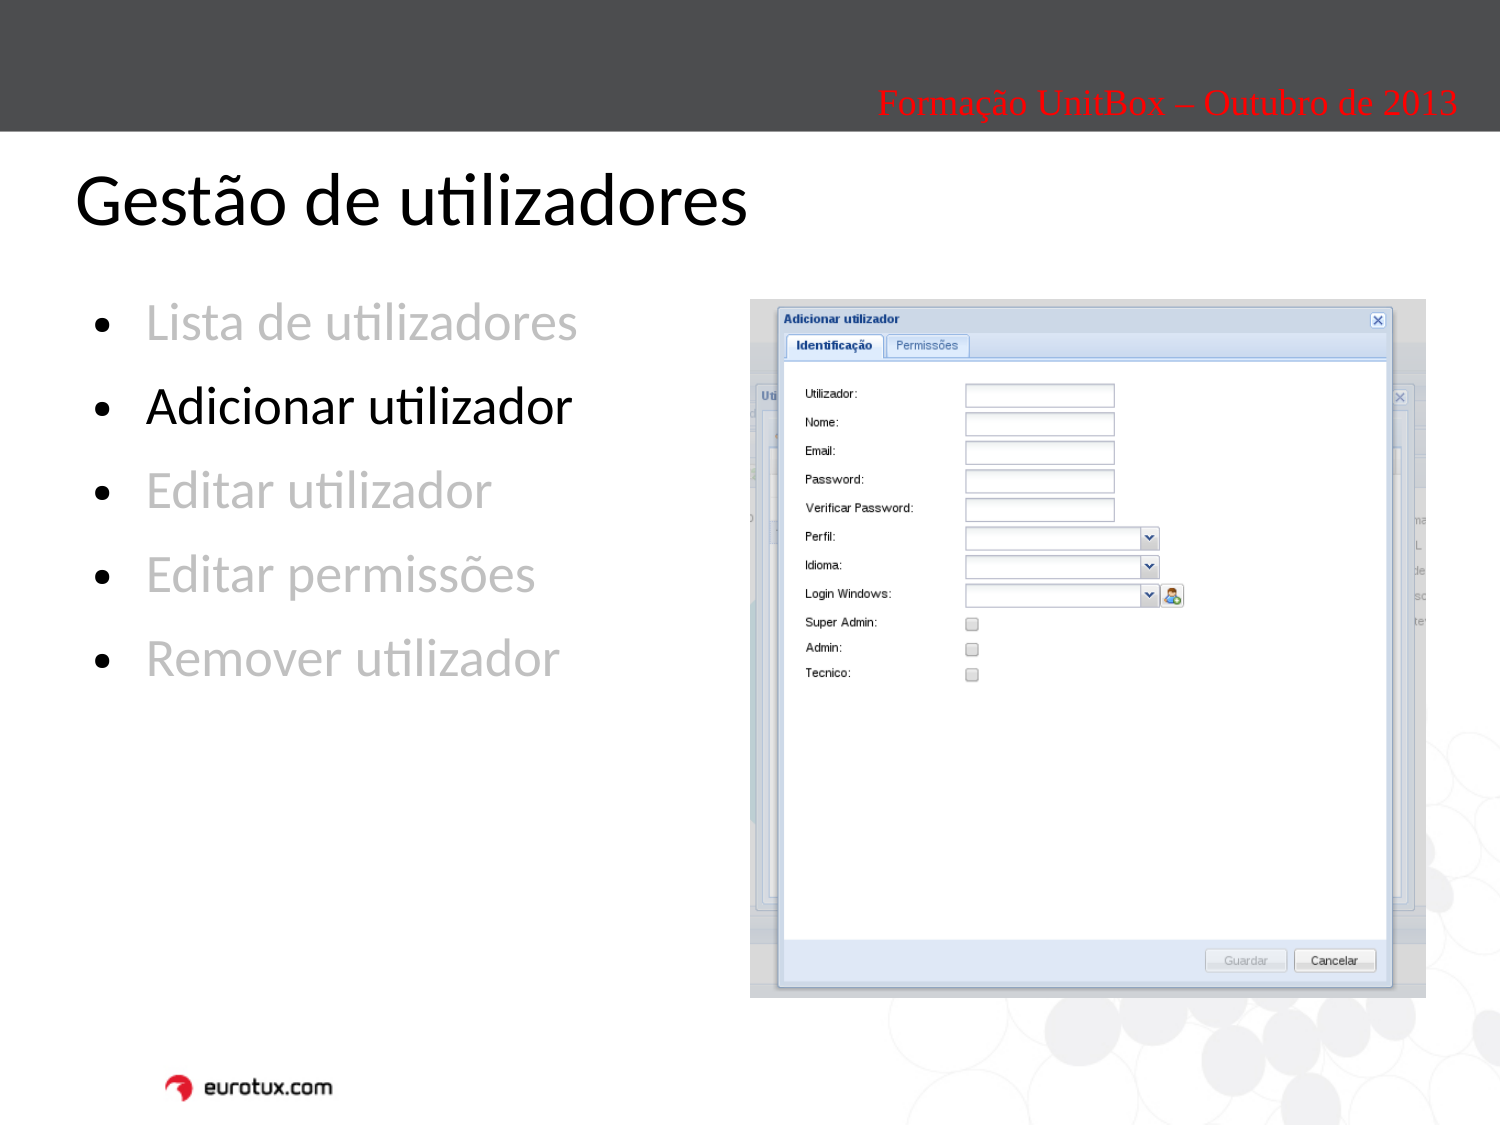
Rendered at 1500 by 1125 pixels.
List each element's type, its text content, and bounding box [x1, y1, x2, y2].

title Gestão de utilizadores [75, 112, 1425, 301]
picture [0, 0, 1500, 1125]
list Lista de utilizadores Adicionar utilizador Editar utilizador Editar permissões Remover utilizador [75, 299, 734, 1043]
